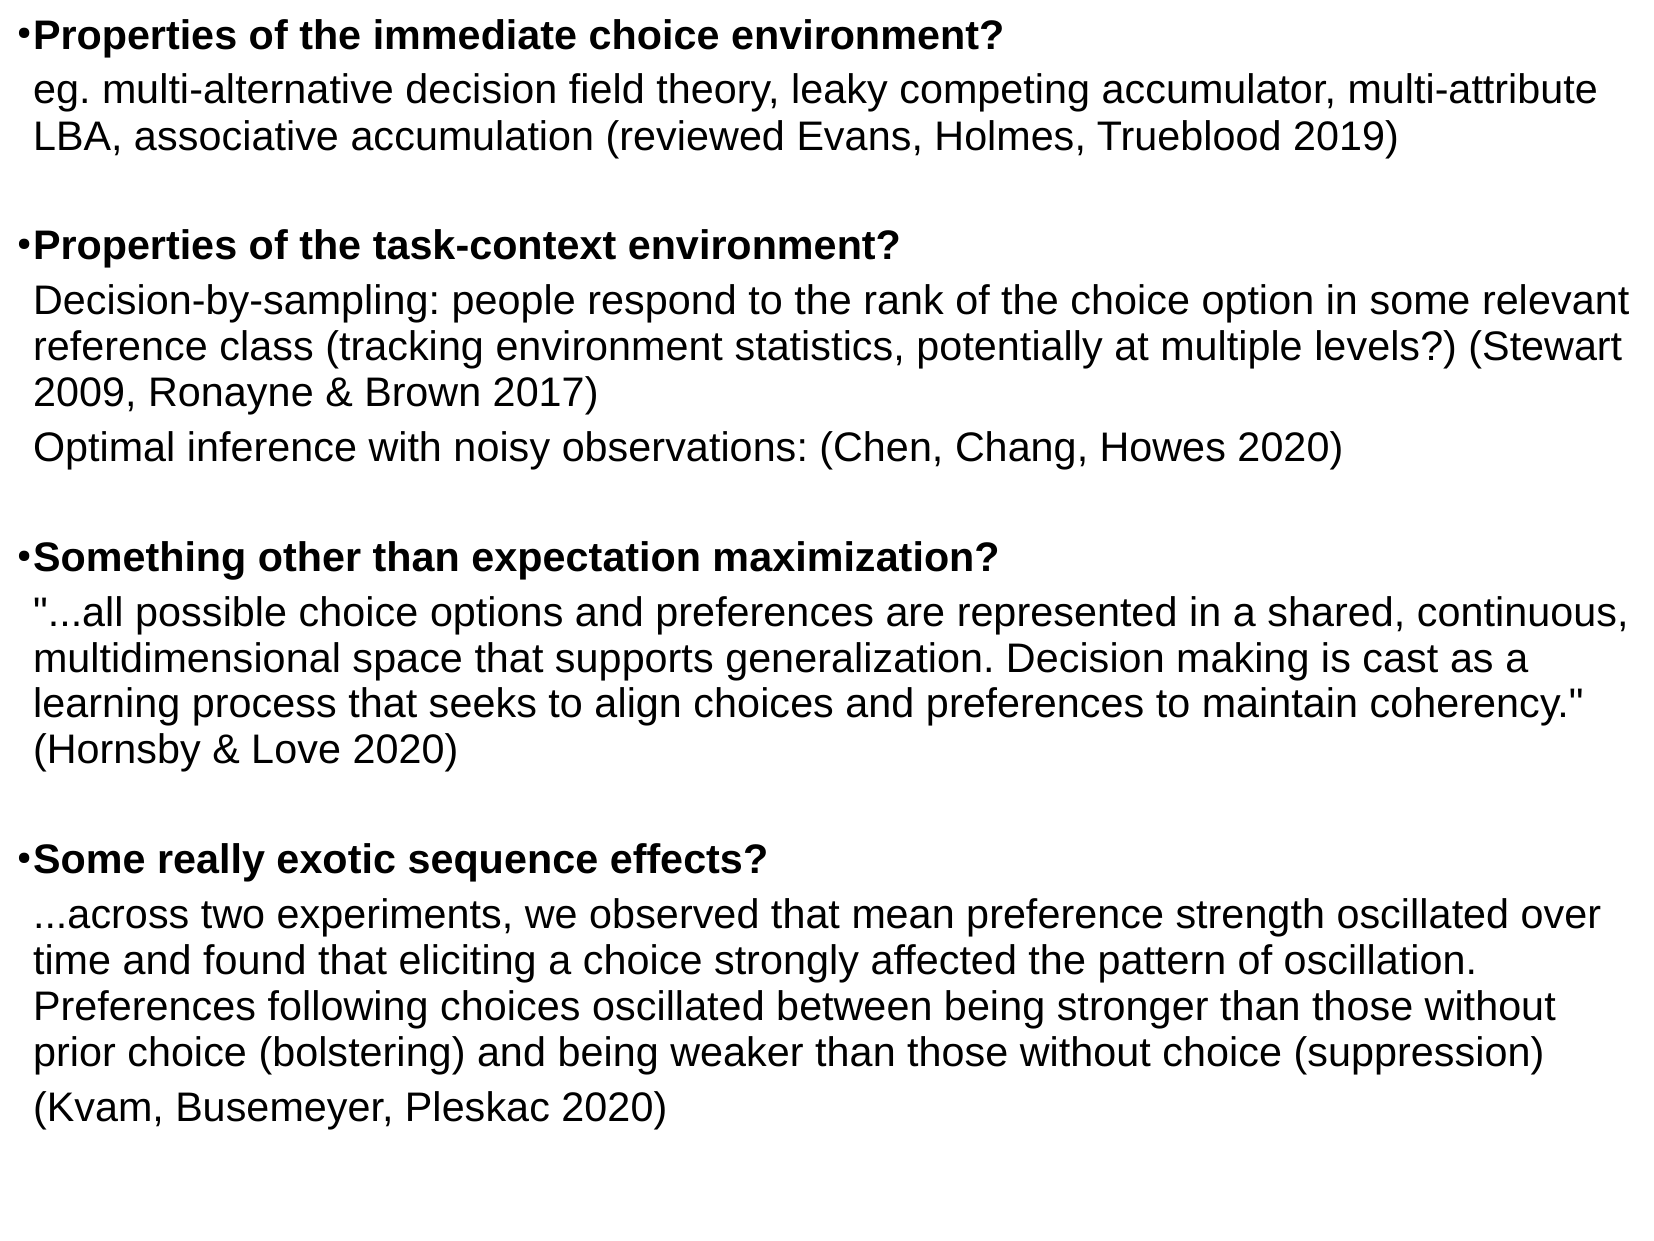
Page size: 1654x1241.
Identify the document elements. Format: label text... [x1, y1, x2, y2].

list Properties of the immediate choice environment? eg. multi-alternative decision field theory, leaky competing accumulator, multi-attribute LBA, associative accumulation (reviewed Evans, Holmes, Trueblood 2019) Properties of the task-context environment? Decision-by-sampling: people respond to the rank of the choice option in some relevant reference class (tracking environment statistics, potentially at multiple levels?) (Stewart 2009, Ronayne & Brown 2017) Optimal inference with noisy observations: (Chen, Chang, Howes 2020) Something other than expectation maximization? "...all possible choice options and preferences are represented in a shared, continuous, multidimensional space that supports generalization. Decision making is cast as a learning process that seeks to align choices and preferences to maintain coherency." (Hornsby & Love 2020) Some really exotic sequence effects? ...across two experiments, we observed that mean preference strength oscillated over time and found that eliciting a choice strongly affected the pattern of oscillation. Preferences following choices oscillated between being stronger than those without prior choice (bolstering) and being weaker than those without choice (suppression) (Kvam, Busemeyer, Pleskac 2020) [11, 11, 1630, 1170]
